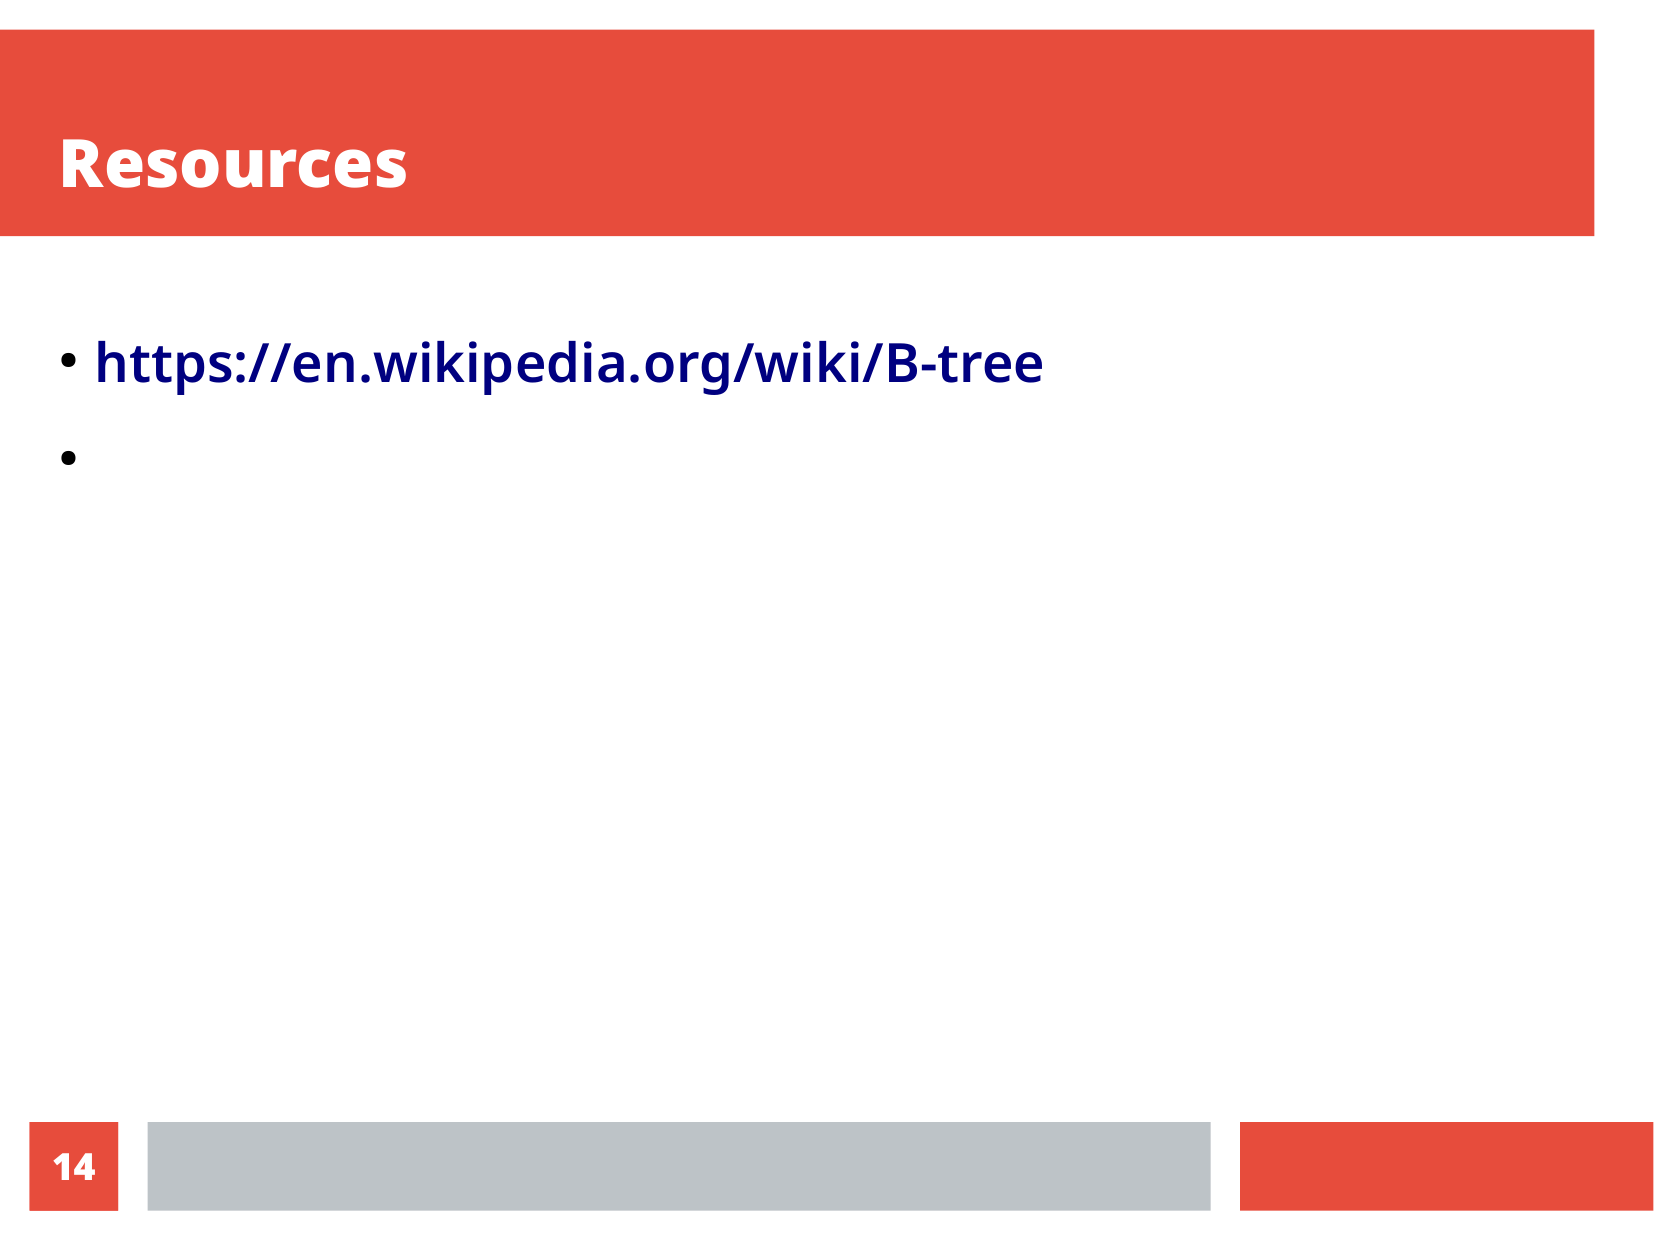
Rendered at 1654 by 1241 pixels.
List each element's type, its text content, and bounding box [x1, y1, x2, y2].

title Resources [59, 59, 1595, 207]
list https://en.wikipedia.org/wiki/B-tree [59, 324, 1565, 1093]
